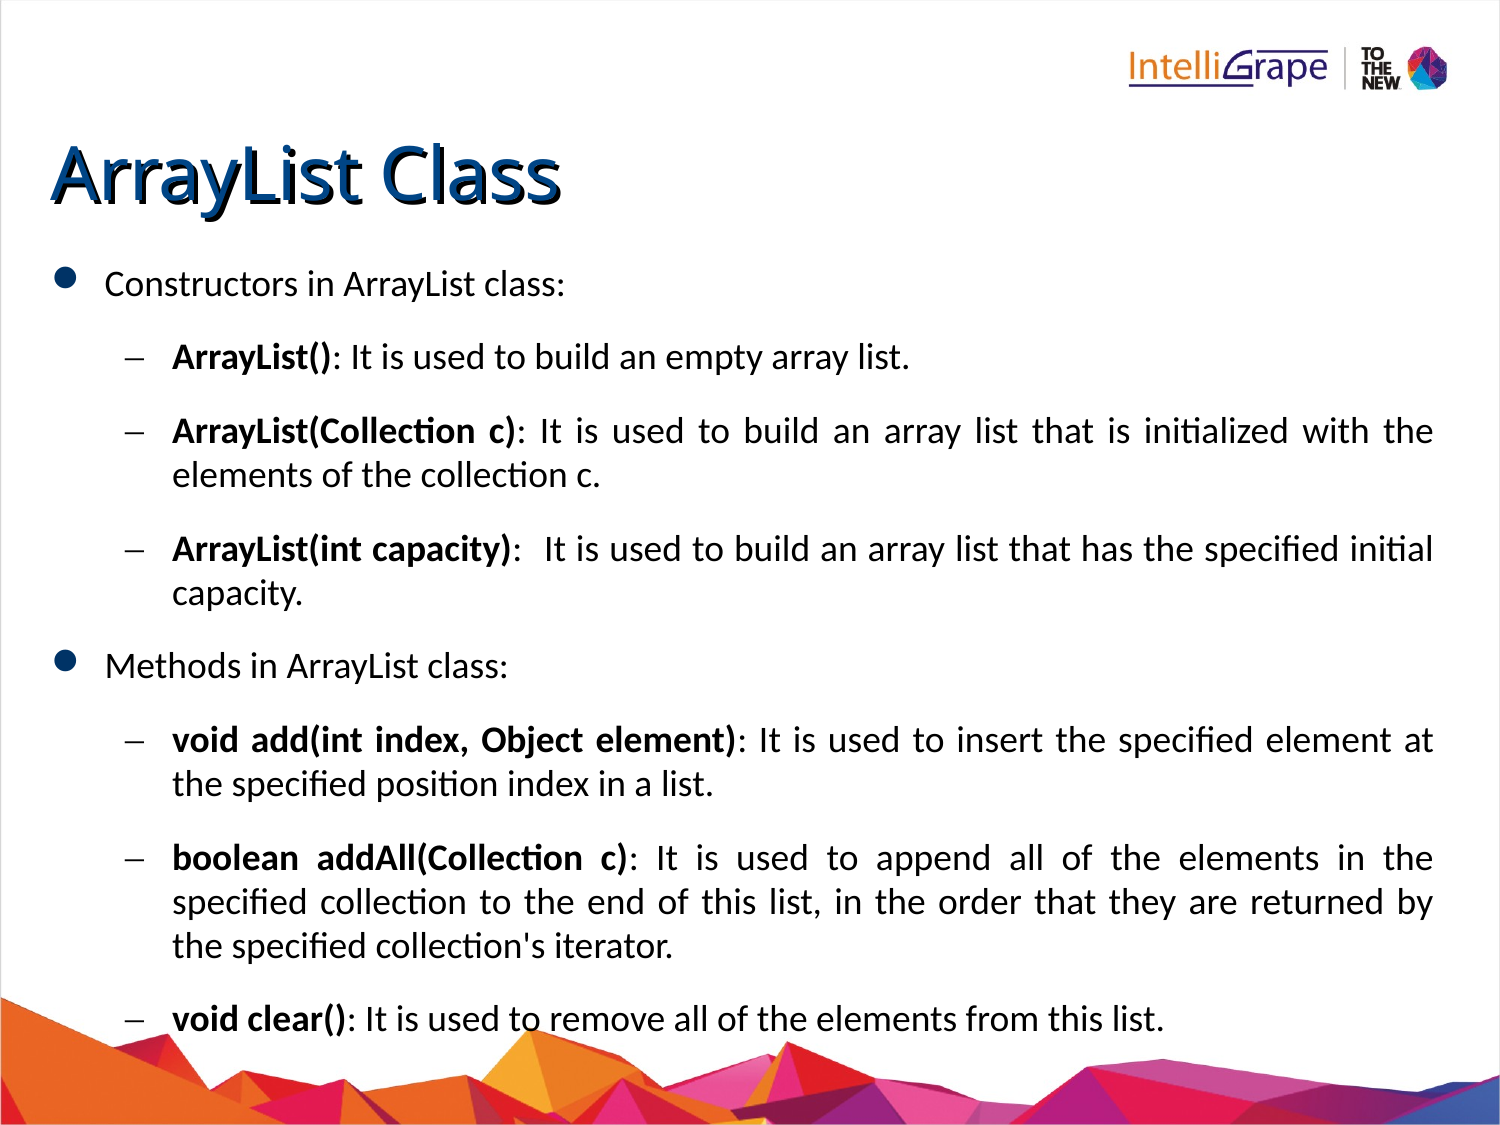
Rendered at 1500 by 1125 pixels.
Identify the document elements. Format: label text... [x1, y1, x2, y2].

text_box ArrayList Class [35, 118, 1477, 234]
picture [0, 0, 1500, 1125]
text_box Constructors in ArrayList class: ArrayList(): It is used to build an empty array list. ArrayList(Collection c): It is used to build an array list that is initialized with the elements of the collection c. ArrayList(int capacity): It is used to build an array list that has the specified initial capacity. Methods in ArrayList class: void add(int index, Object element): It is used to insert the specified element at the specified position index in a list. boolean addAll(Collection c): It is used to append all of the elements in the specified collection to the end of this list, in the order that they are returned by the specified collection's iterator. void clear(): It is used to remove all of the elements from this list. [35, 253, 1450, 1125]
